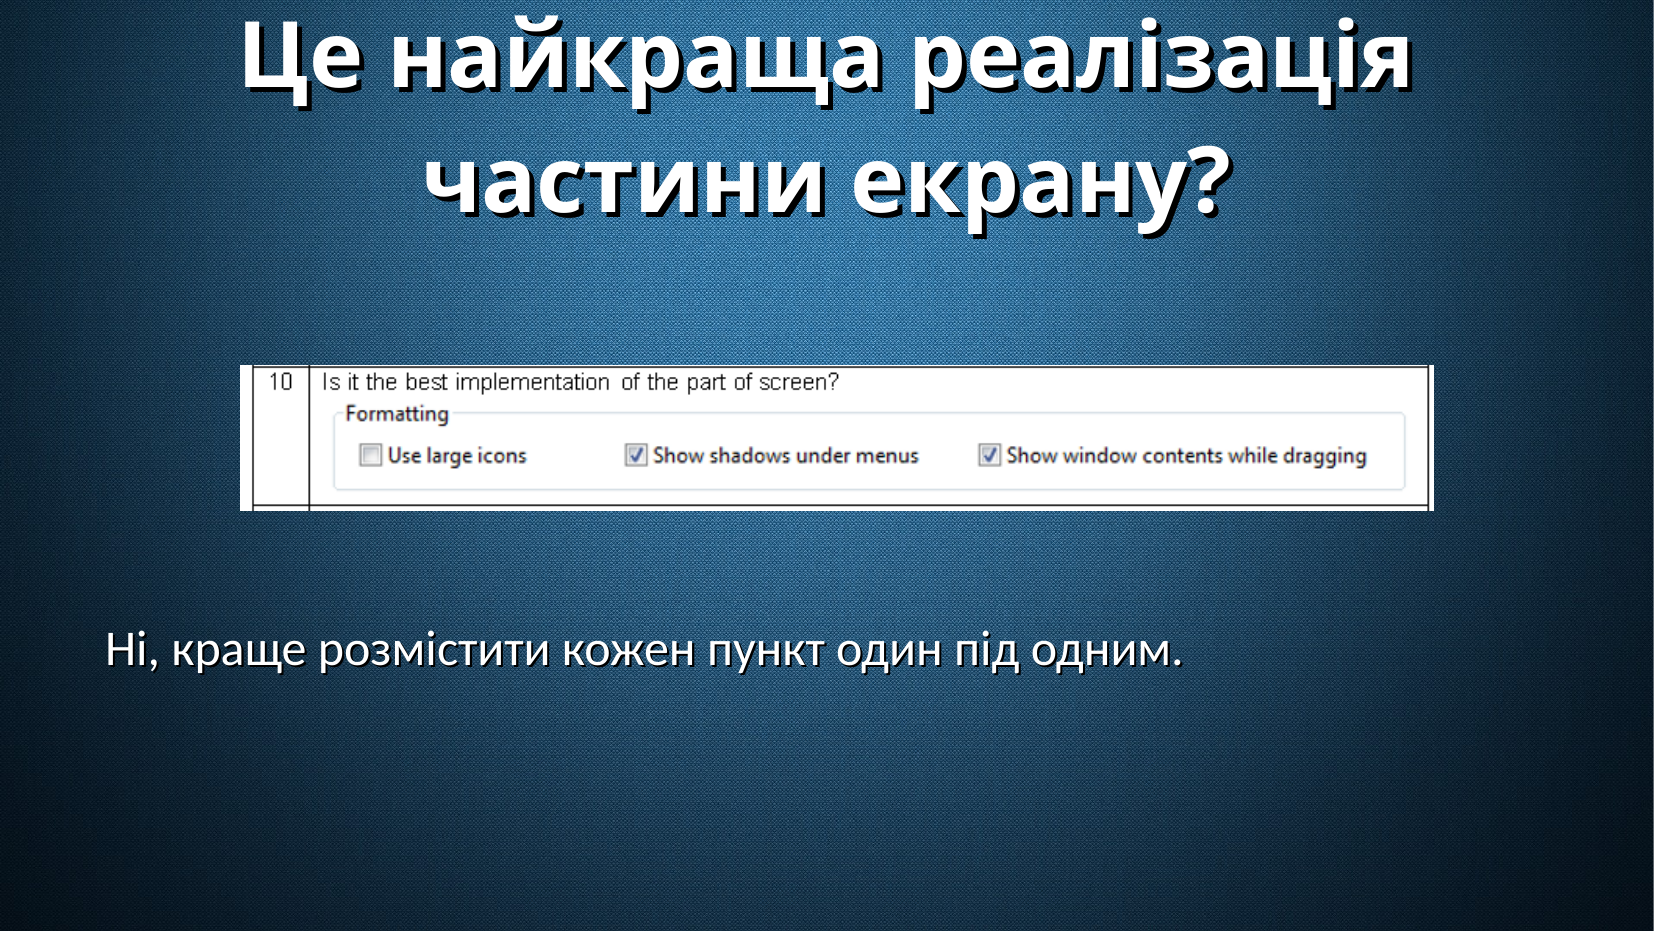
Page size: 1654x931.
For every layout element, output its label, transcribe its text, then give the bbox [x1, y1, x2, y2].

picture [0, 0, 1654, 931]
title Це найкраща реалізація частини екрану? [82, 12, 1571, 218]
subtitle Ні, краще розмістити кожен пункт один під одним. [105, 510, 1616, 796]
